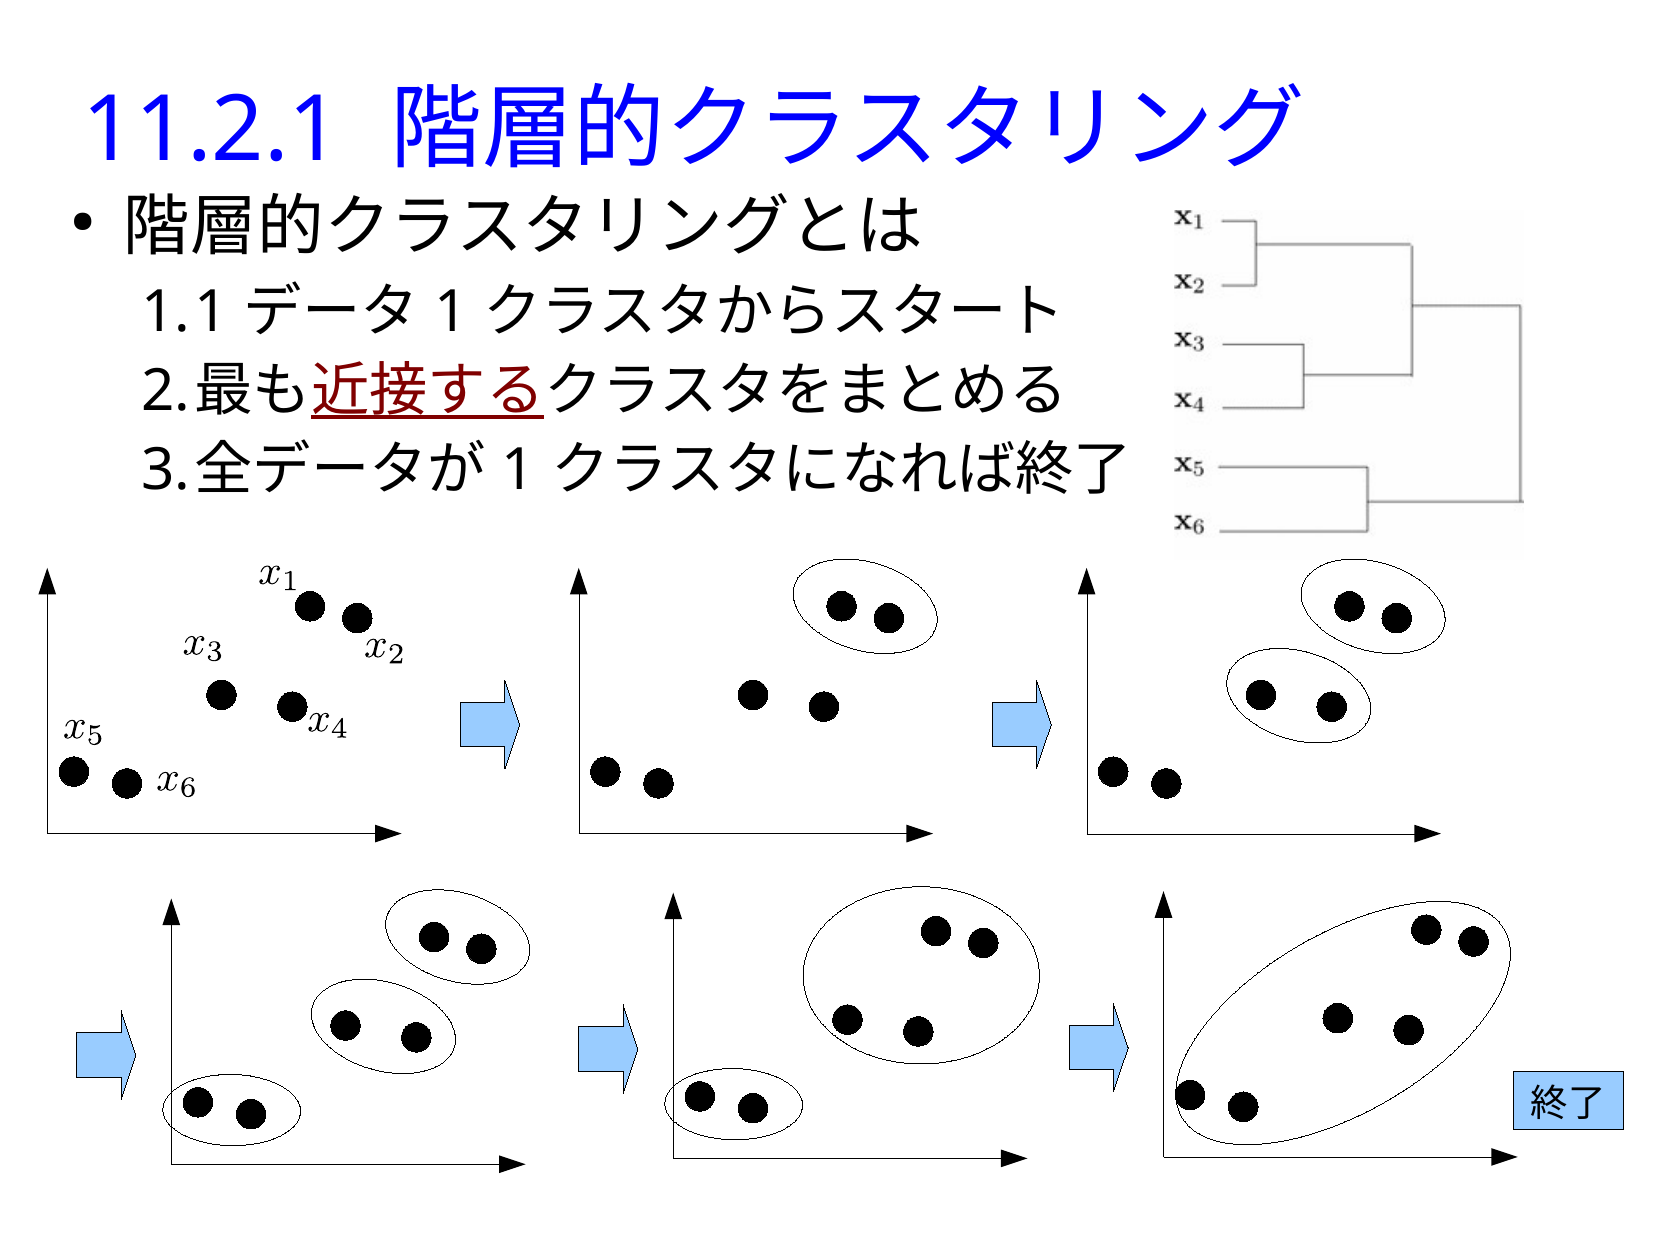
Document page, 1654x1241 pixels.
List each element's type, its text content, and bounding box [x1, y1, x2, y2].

text_box [738, 680, 768, 710]
text_box [363, 638, 405, 664]
text_box [258, 565, 299, 591]
text_box [466, 933, 497, 964]
text_box [62, 719, 104, 746]
text_box [419, 922, 449, 952]
text_box [832, 1004, 863, 1035]
text_box [112, 768, 142, 799]
text_box [643, 768, 674, 799]
text_box [685, 1081, 715, 1112]
text_box [1393, 1015, 1424, 1045]
text_box [182, 635, 223, 662]
text_box [1175, 1080, 1205, 1110]
text_box [59, 756, 89, 787]
text_box [1069, 1003, 1129, 1092]
title 11.2.1 階層的クラスタリング [82, 49, 1571, 201]
text_box [903, 1016, 934, 1047]
text_box [76, 1010, 136, 1100]
text_box [590, 756, 621, 787]
text_box [809, 691, 839, 722]
text_box [183, 1087, 213, 1118]
text_box [401, 1022, 432, 1053]
text_box [968, 928, 999, 958]
text_box [1228, 1091, 1259, 1122]
text_box 終了 [1513, 1071, 1624, 1130]
text_box [307, 712, 348, 738]
text_box [295, 591, 325, 622]
text_box [342, 603, 373, 633]
text_box [1098, 756, 1129, 787]
text_box [206, 680, 237, 710]
text_box [1381, 603, 1412, 633]
text_box [277, 691, 308, 722]
text_box [330, 1010, 361, 1041]
text_box [1458, 926, 1489, 957]
text_box [1334, 591, 1365, 622]
text_box [156, 771, 197, 798]
text_box [1246, 680, 1276, 710]
text_box [874, 603, 904, 633]
text_box [1151, 768, 1182, 799]
list 階層的クラスタリングとは 1データ1クラスタからスタート 最も近接するクラスタをまとめる 全データが1クラスタになれば終了 [53, 177, 1542, 618]
text_box [1322, 1003, 1353, 1033]
text_box [992, 680, 1052, 769]
text_box [1411, 914, 1442, 945]
text_box [236, 1099, 266, 1129]
text_box [921, 916, 951, 946]
text_box [460, 680, 520, 769]
text_box [826, 591, 857, 622]
text_box [738, 1093, 768, 1123]
text_box [1316, 691, 1347, 722]
text_box [578, 1004, 638, 1094]
